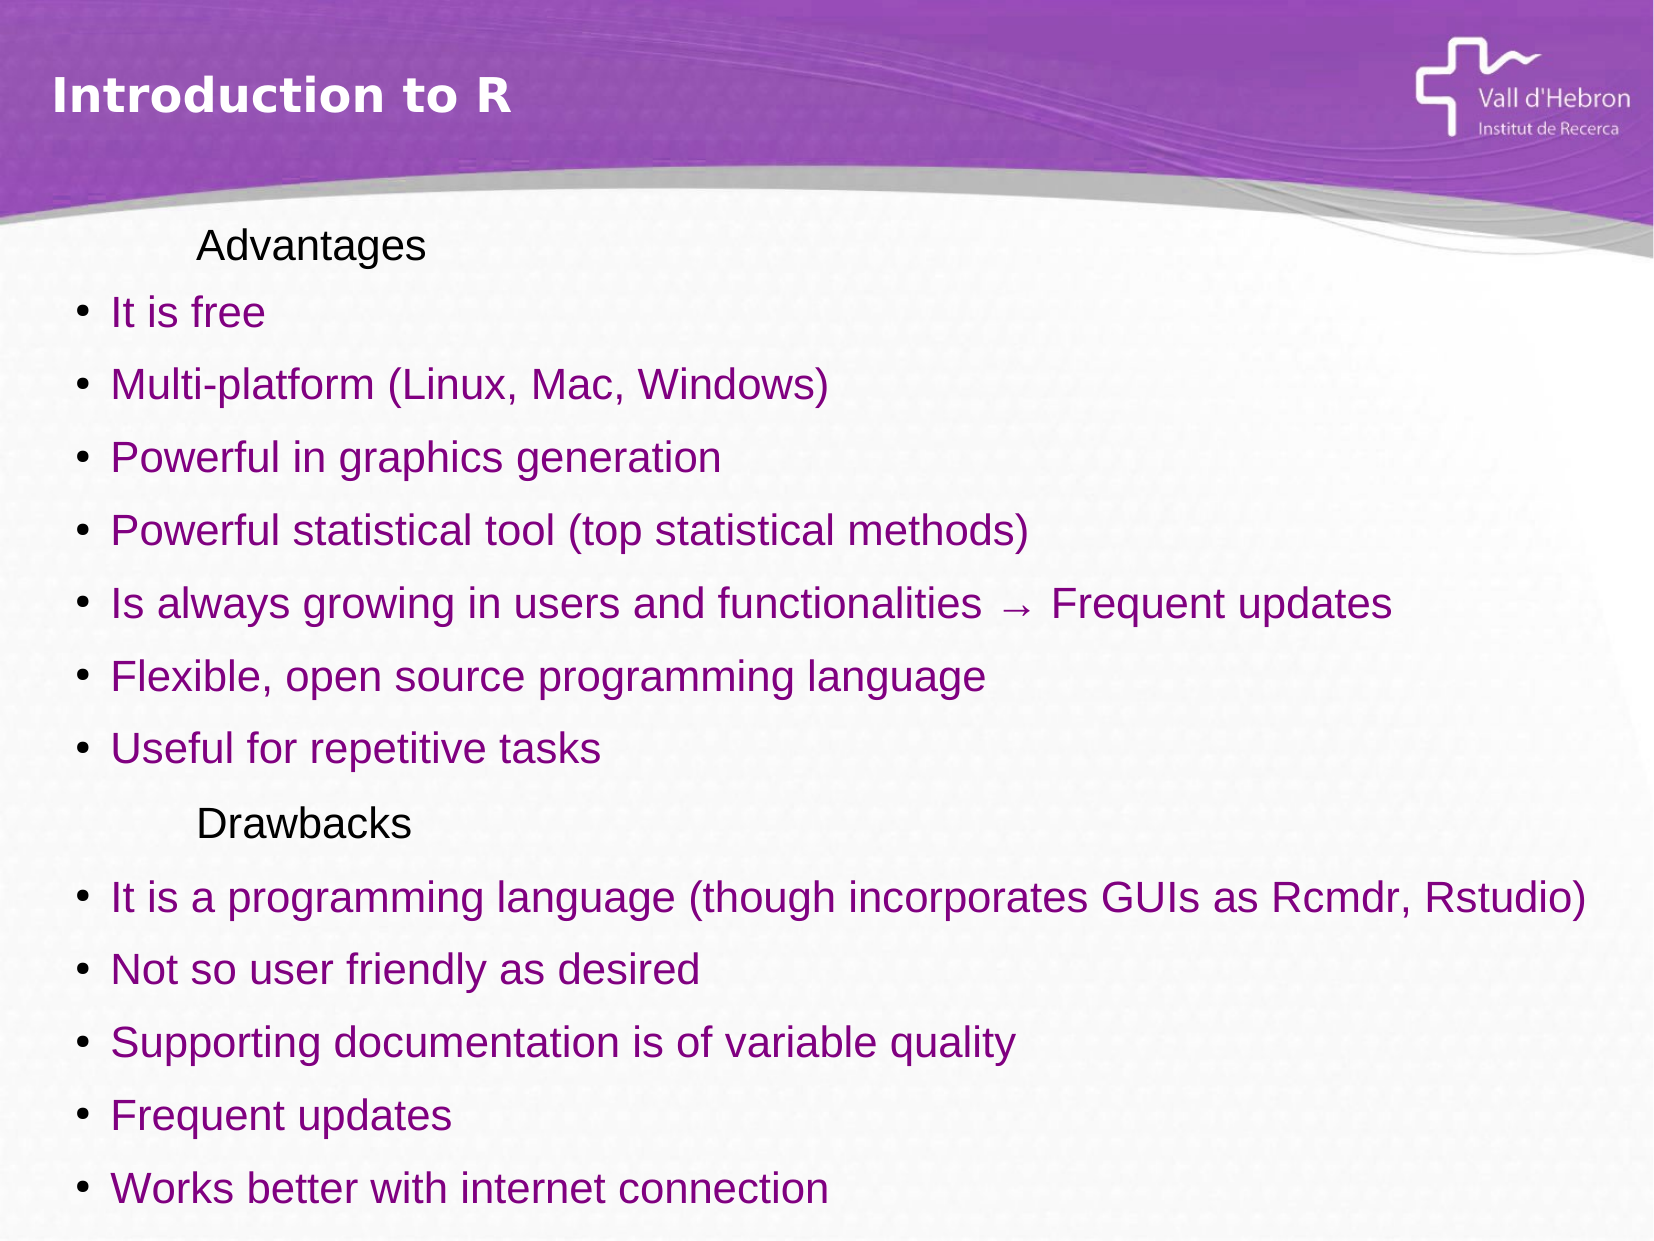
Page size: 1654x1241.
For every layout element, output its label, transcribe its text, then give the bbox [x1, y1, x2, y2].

text_box It is free Multi-platform (Linux, Mac, Windows) Powerful in graphics generation Powerful statistical tool (top statistical methods) Is always growing in users and functionalities → Frequent updates Flexible, open source programming language Useful for repetitive tasks [75, 287, 1516, 774]
text_box Drawbacks [196, 799, 417, 857]
text_box It is a programming language (though incorporates GUIs as Rcmdr, Rstudio) Not so user friendly as desired Supporting documentation is of variable quality Frequent updates Works better with internet connection [75, 872, 1621, 1213]
text_box Introduction to R [51, 67, 739, 134]
picture [0, 0, 1654, 1241]
text_box Advantages [196, 220, 432, 279]
